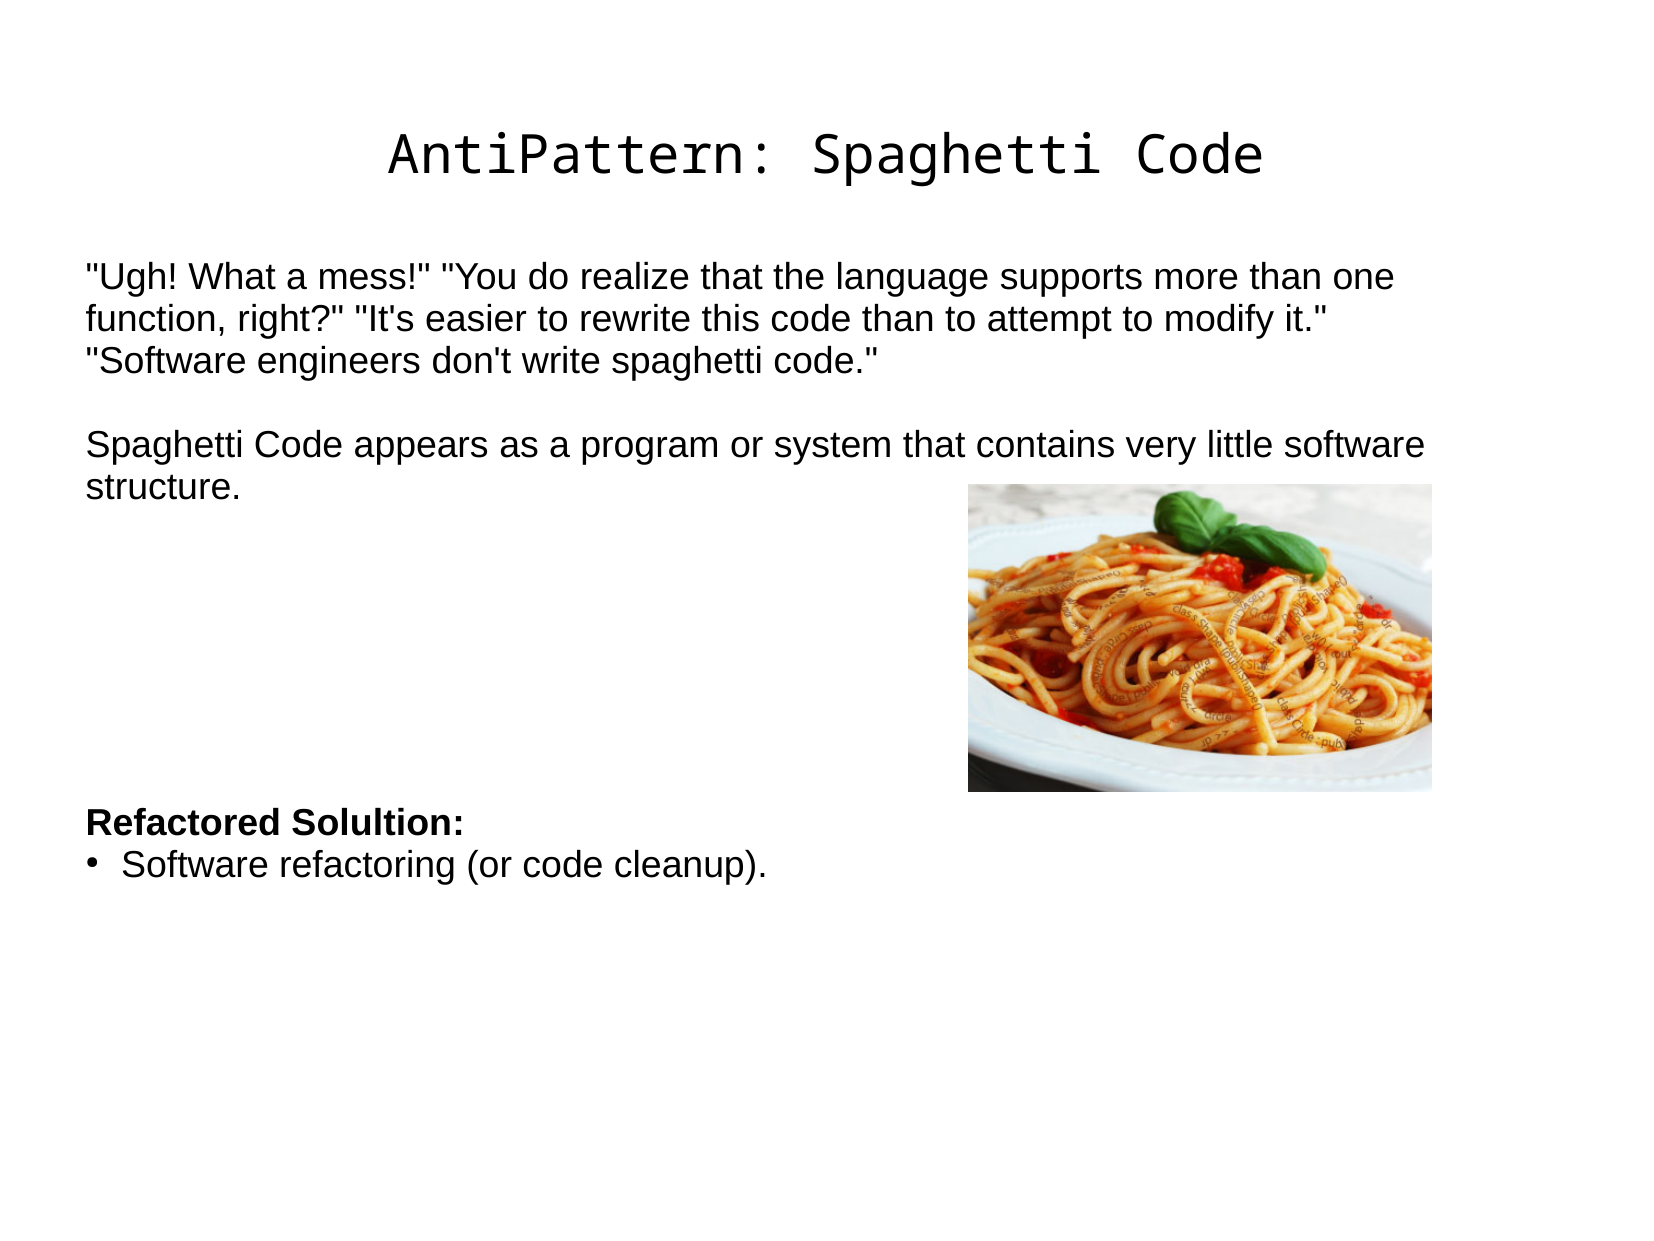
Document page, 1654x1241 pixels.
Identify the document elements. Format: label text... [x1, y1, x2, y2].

title AntiPattern: Spaghetti Code [82, 49, 1571, 257]
text_box "Ugh! What a mess!" "You do realize that the language supports more than one function, right?" "It's easier to rewrite this code than to attempt to modify it." "Software engineers don't write spaghetti code." Spaghetti Code appears as a program or system that contains very little software structure. Refactored Solultion: Software refactoring (or code cleanup). [70, 248, 1489, 893]
picture [968, 484, 1432, 792]
